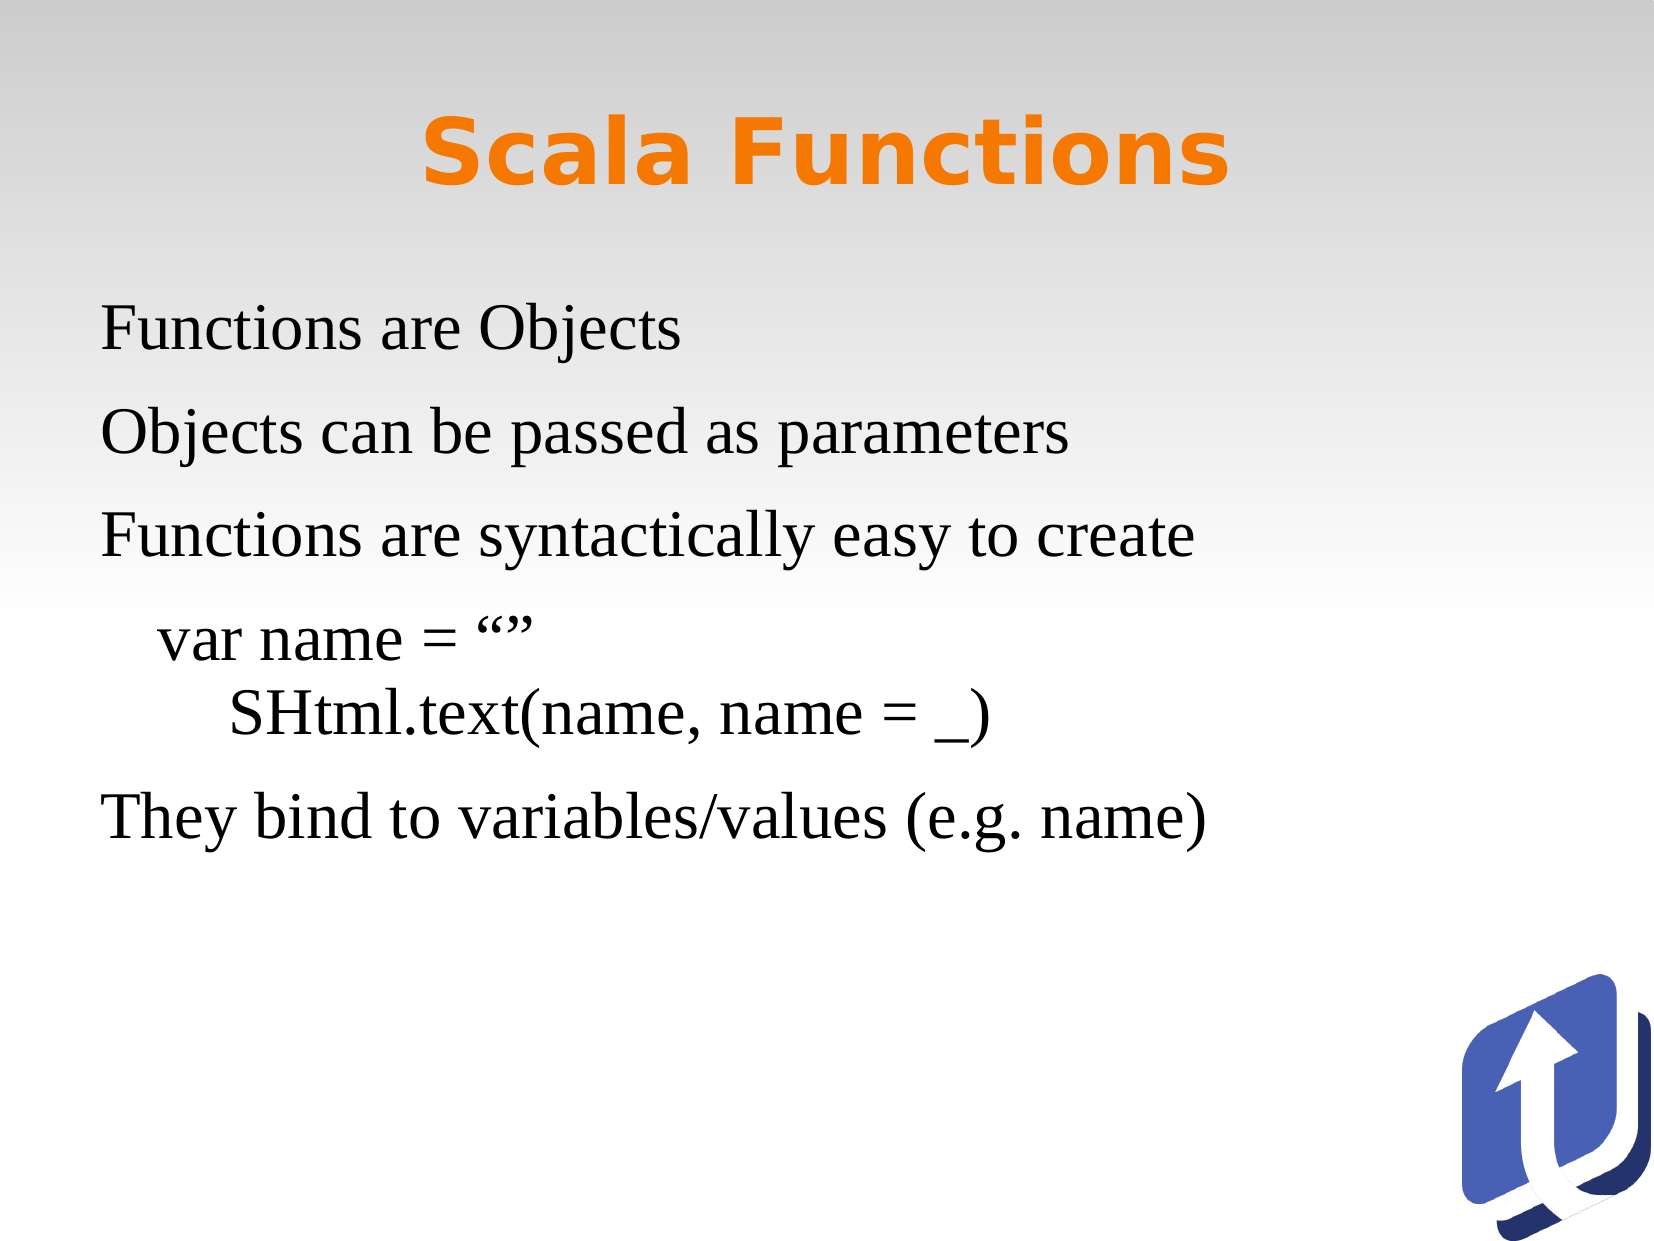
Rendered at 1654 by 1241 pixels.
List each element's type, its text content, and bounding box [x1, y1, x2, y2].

picture [1462, 974, 1651, 1241]
title Scala Functions [82, 49, 1571, 257]
list Functions are Objects Objects can be passed as parameters Functions are syntactically easy to create var name = “” SHtml.text(name, name = _) They bind to variables/values (e.g. name) [82, 290, 1571, 1109]
